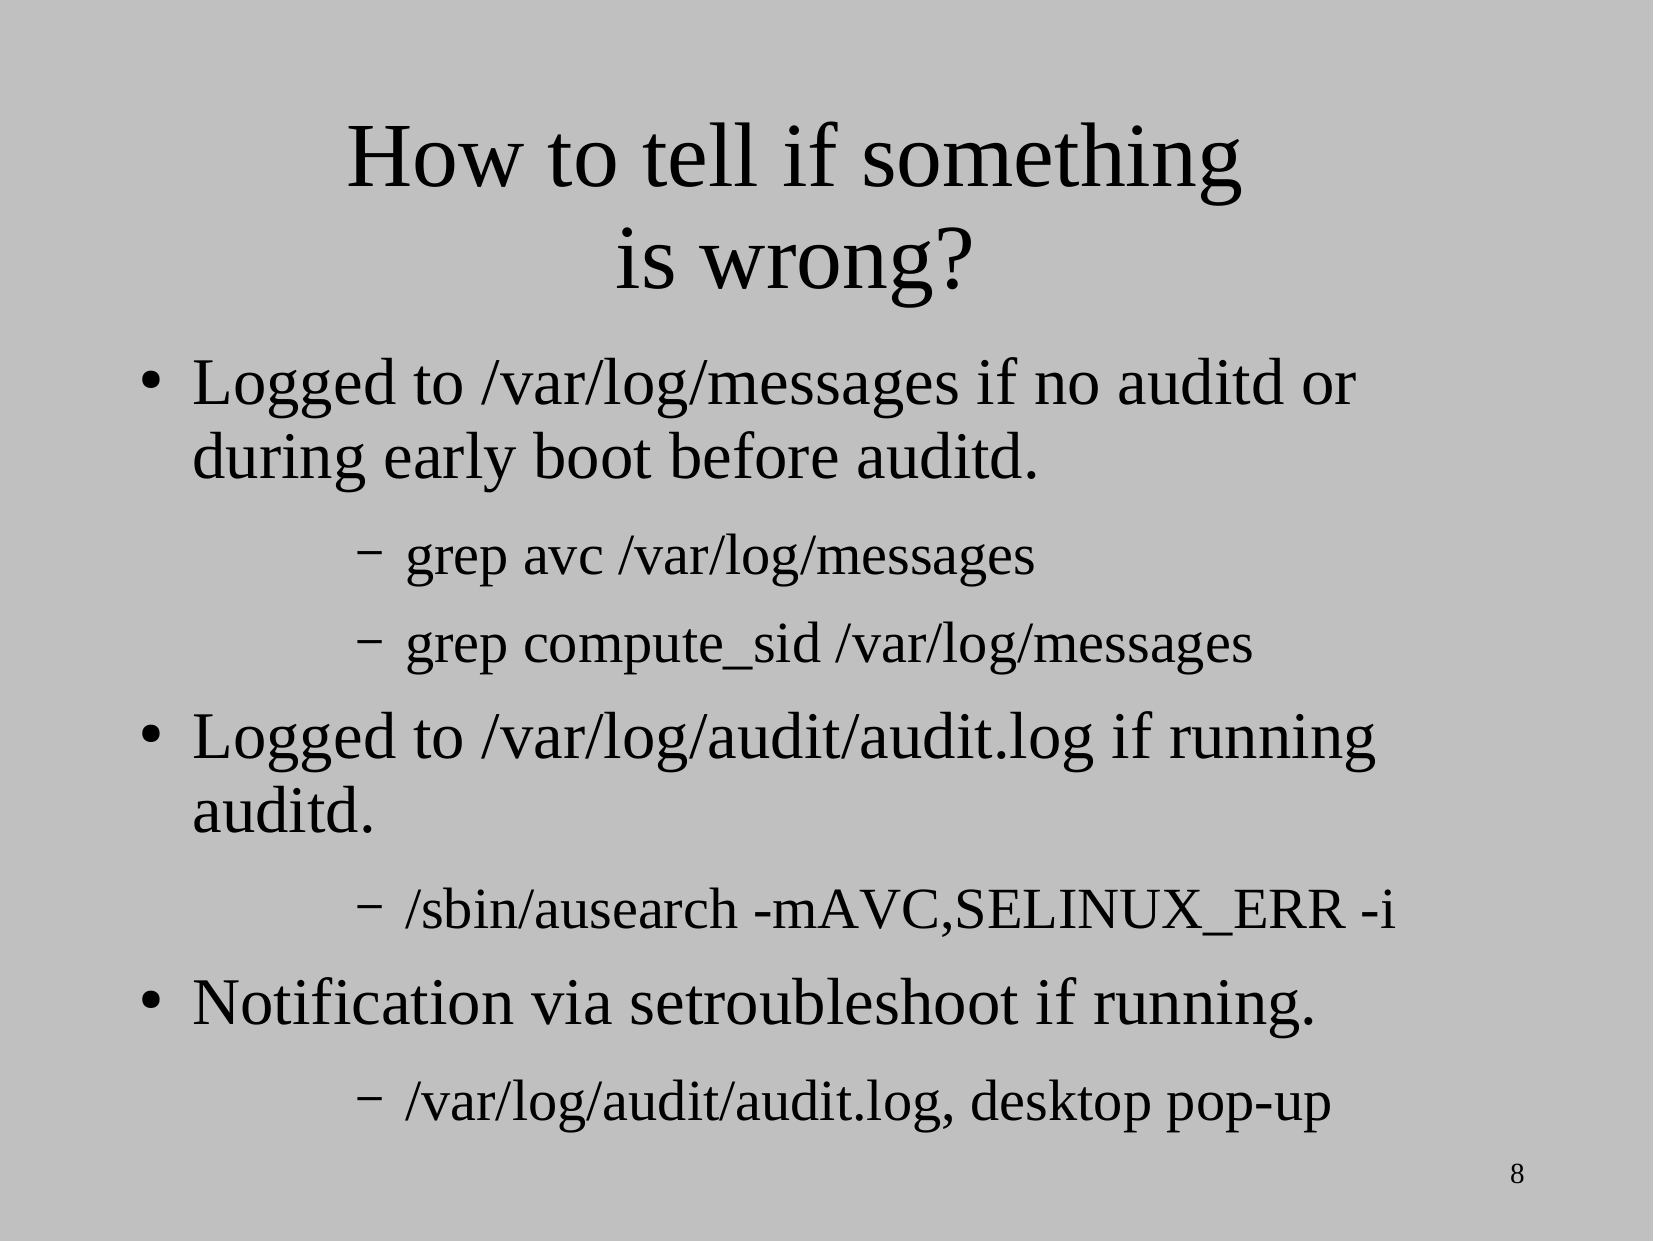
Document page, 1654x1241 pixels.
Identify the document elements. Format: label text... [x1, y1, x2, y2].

title How to tell if something is wrong? [312, 102, 1279, 310]
list Logged to /var/log/messages if no auditd or during early boot before auditd. grep avc /var/log/messages grep compute_sid /var/log/messages Logged to /var/log/audit/audit.log if running auditd. /sbin/ausearch -mAVC,SELINUX_ERR -i Notification via setroubleshoot if running. /var/log/audit/audit.log, desktop pop-up [121, 344, 1534, 1164]
